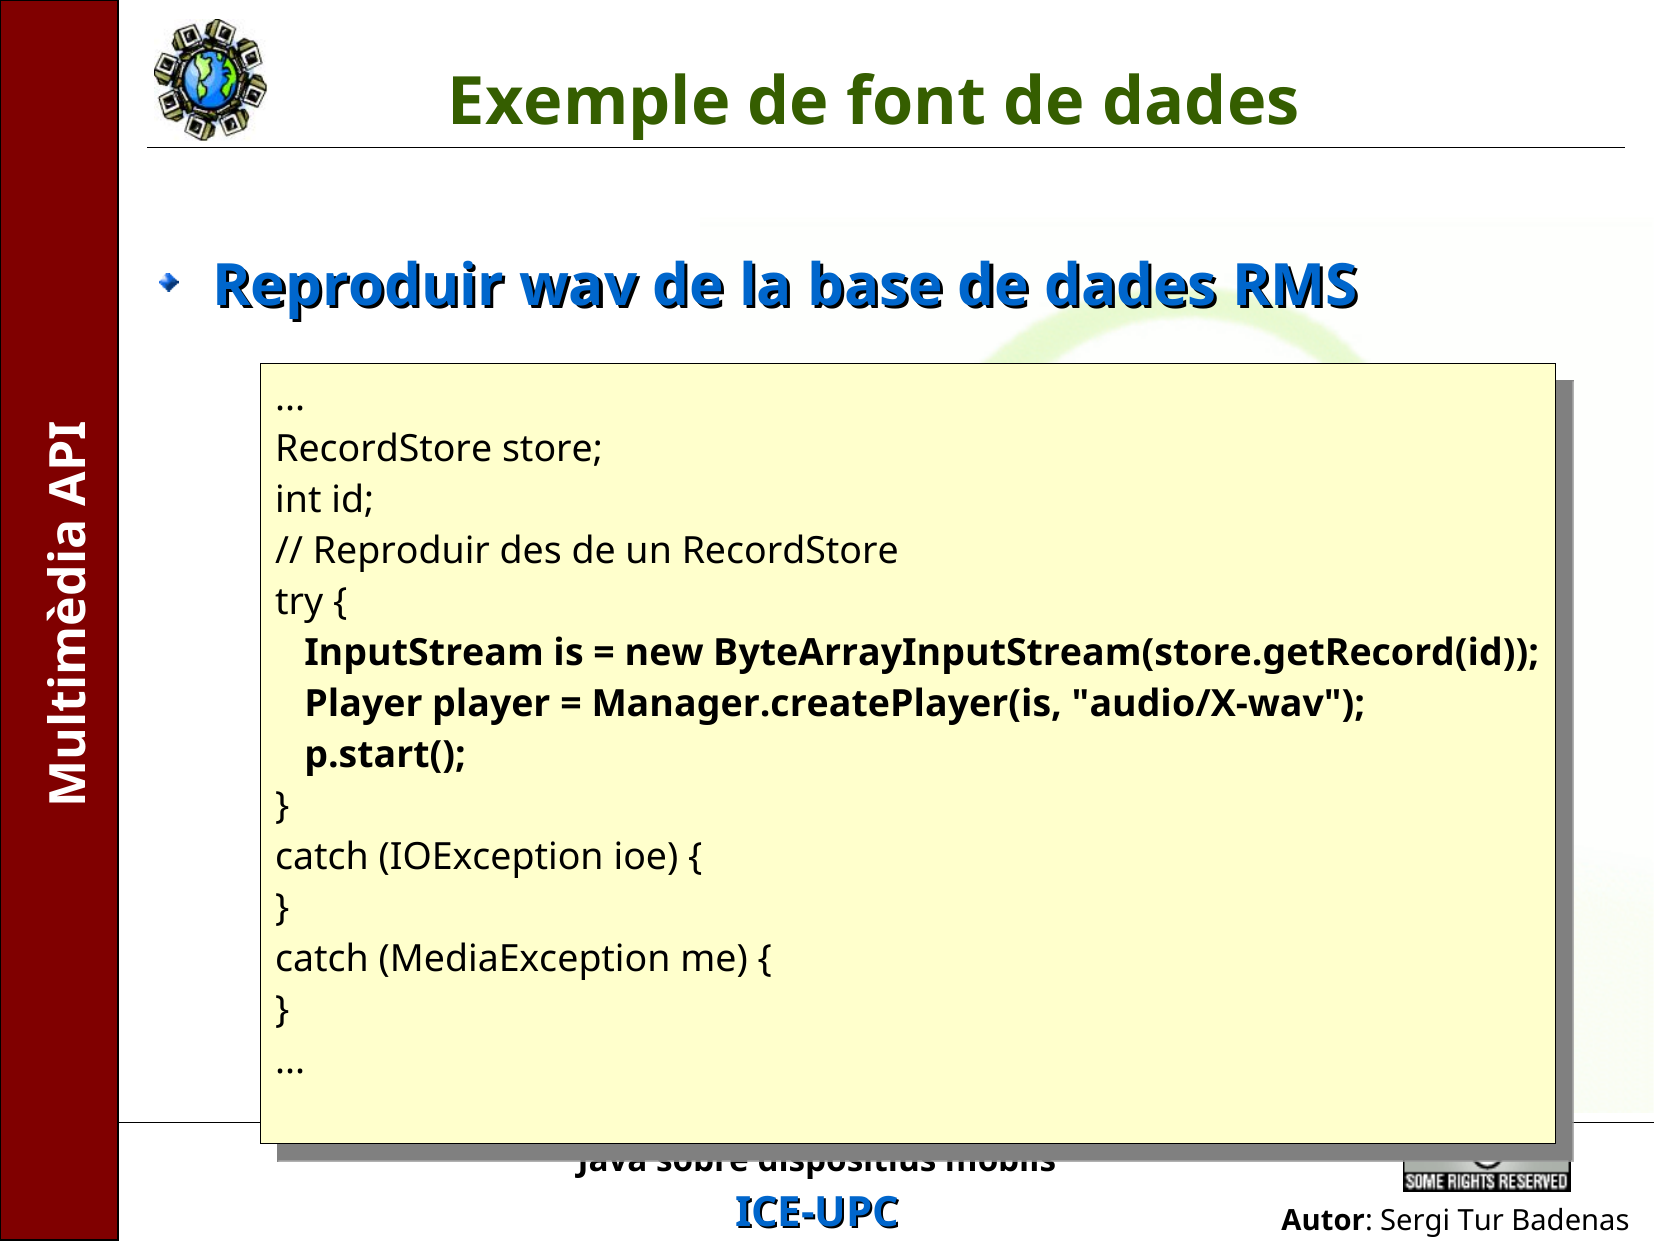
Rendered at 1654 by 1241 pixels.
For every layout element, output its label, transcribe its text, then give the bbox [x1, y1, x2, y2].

title Exemple de font de dades [129, 56, 1619, 141]
list Reproduir wav de la base de dades RMS [141, 242, 1630, 1078]
text_box ... RecordStore store; int id; // Reproduir des de un RecordStore try { InputStream is = new ByteArrayInputStream(store.getRecord(id)); Player player = Manager.createPlayer(is, "audio/X-wav"); p.start(); } catch (IOException ioe) { } catch (MediaException me) { } ... [260, 363, 1556, 1054]
picture [700, 217, 1654, 1113]
picture [1403, 1162, 1571, 1192]
picture [154, 19, 268, 56]
